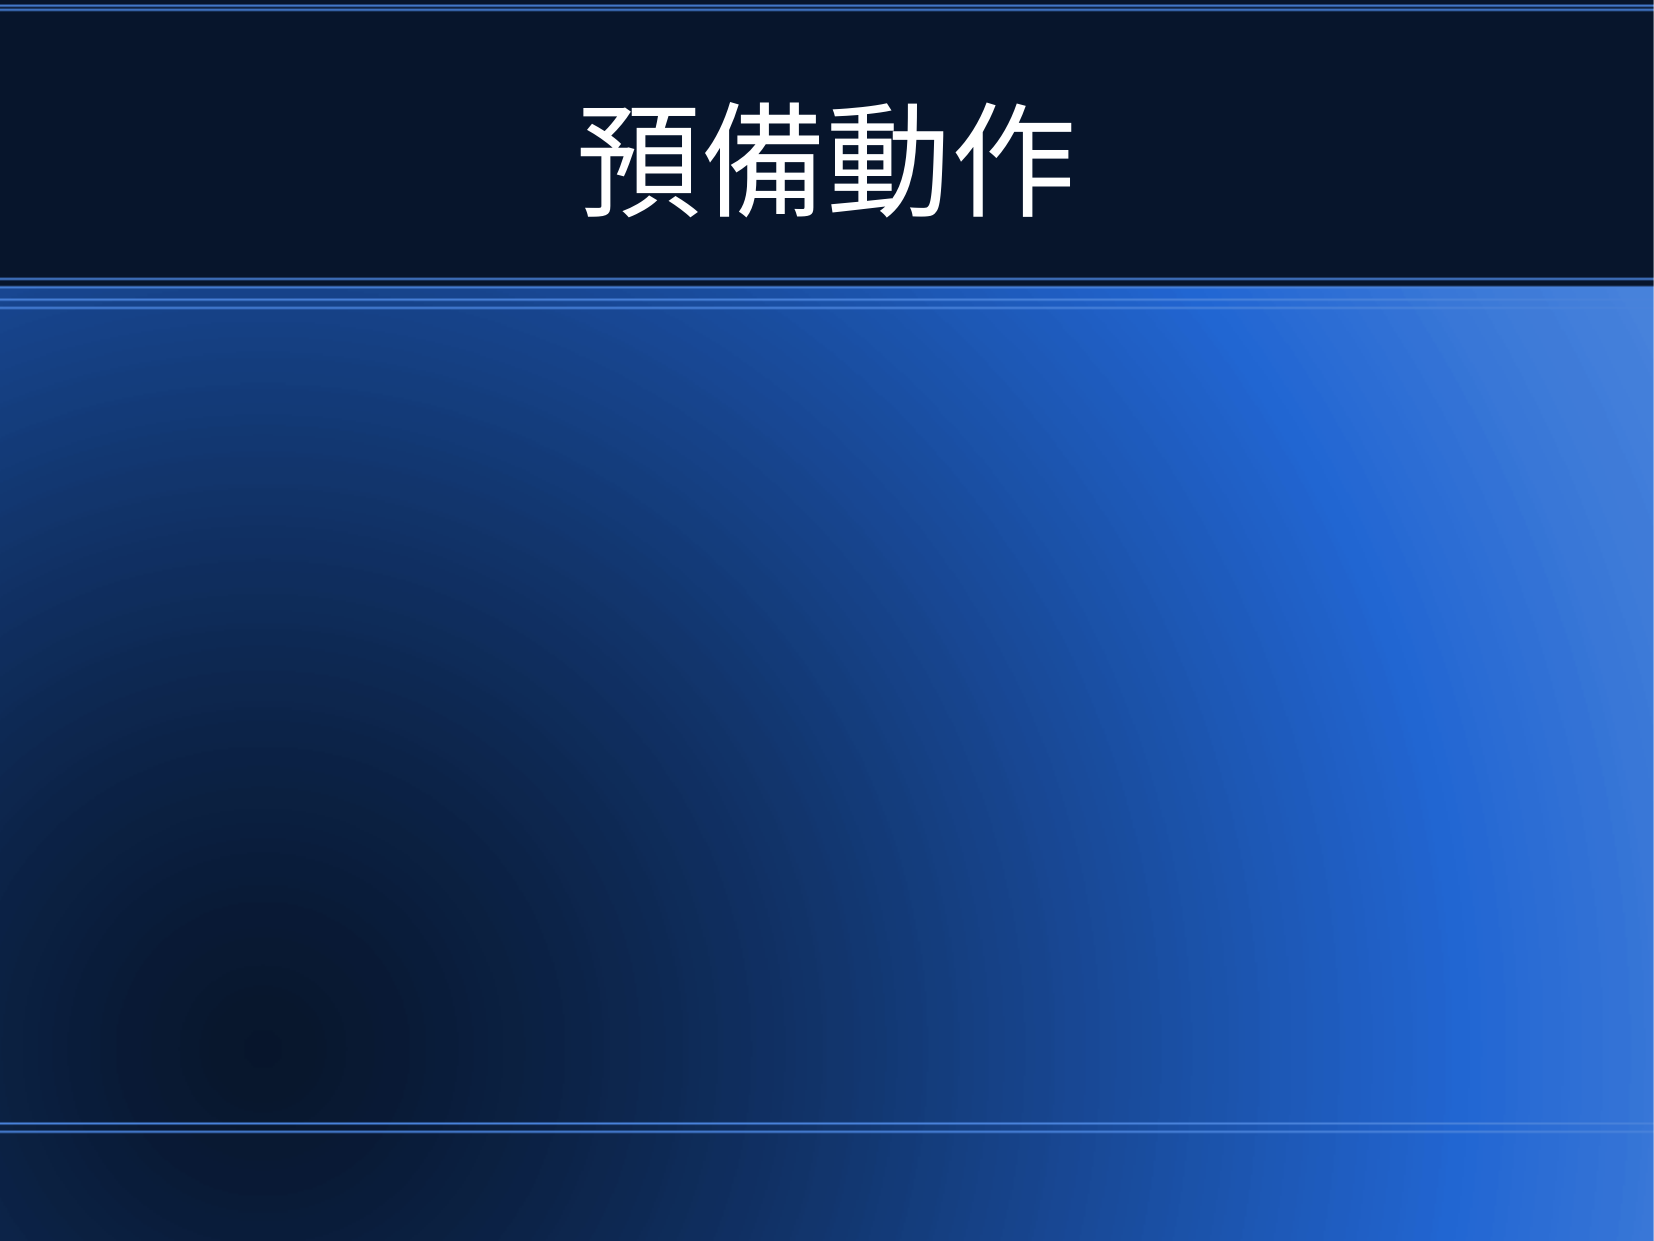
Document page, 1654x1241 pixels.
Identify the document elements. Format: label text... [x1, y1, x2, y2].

title 預備動作 [82, 49, 1571, 257]
picture [0, 0, 1654, 1241]
